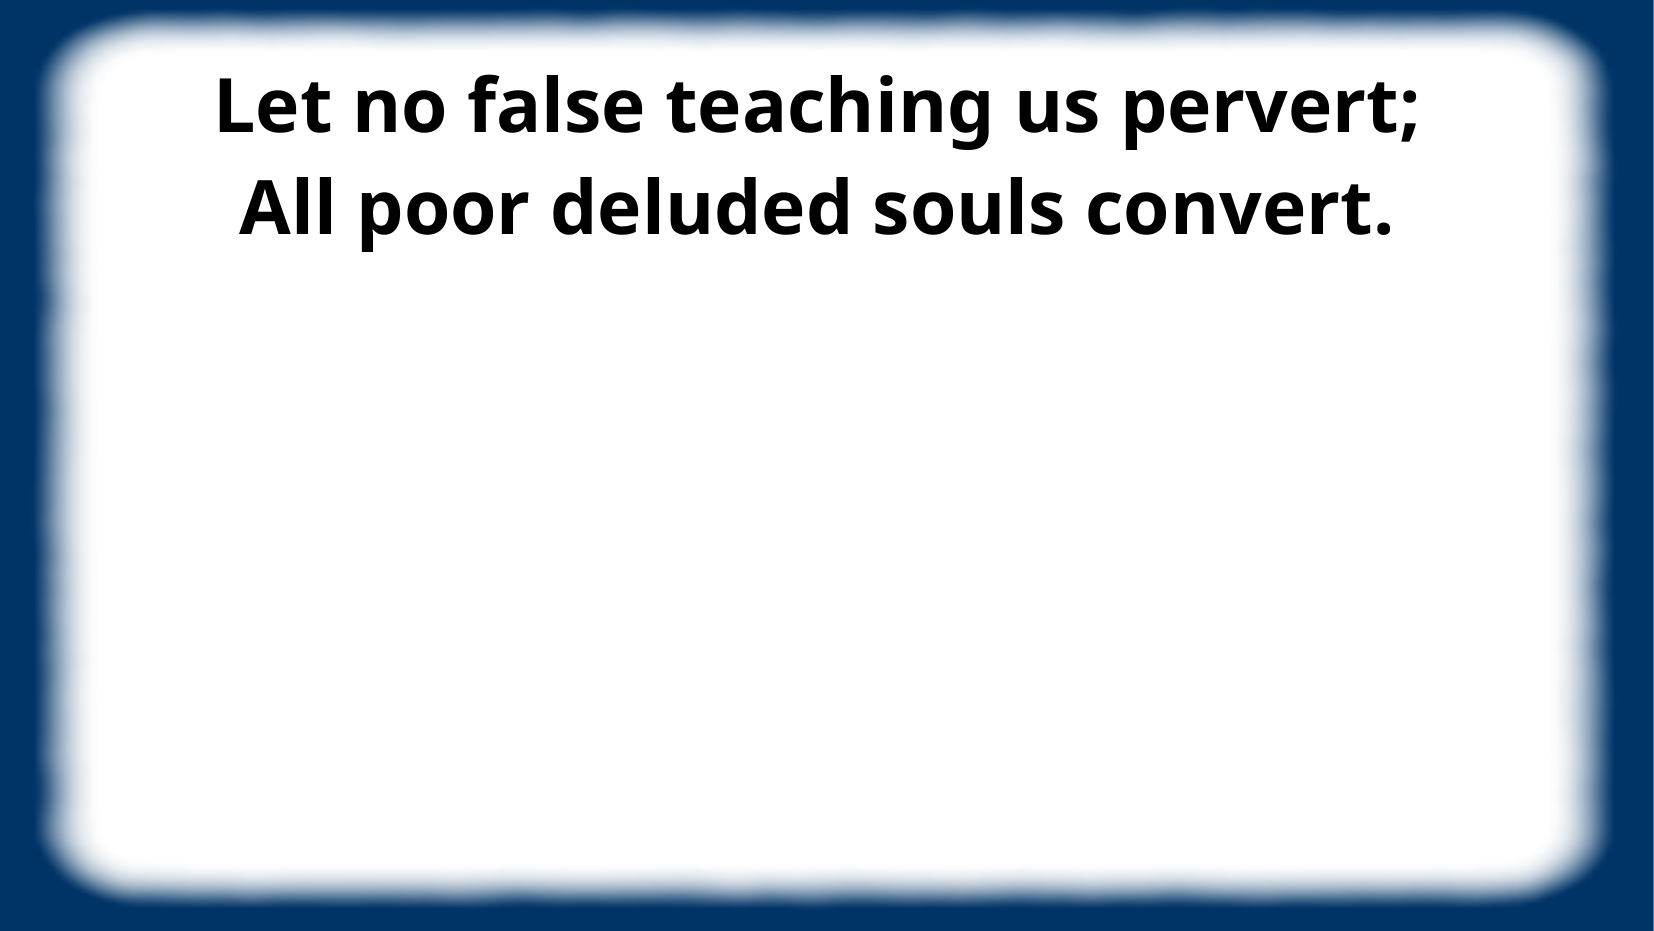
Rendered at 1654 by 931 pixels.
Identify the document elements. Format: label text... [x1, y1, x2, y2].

picture [0, 0, 1654, 931]
text_box Let no false teaching us pervert; All poor deluded souls convert. [75, 45, 1561, 260]
